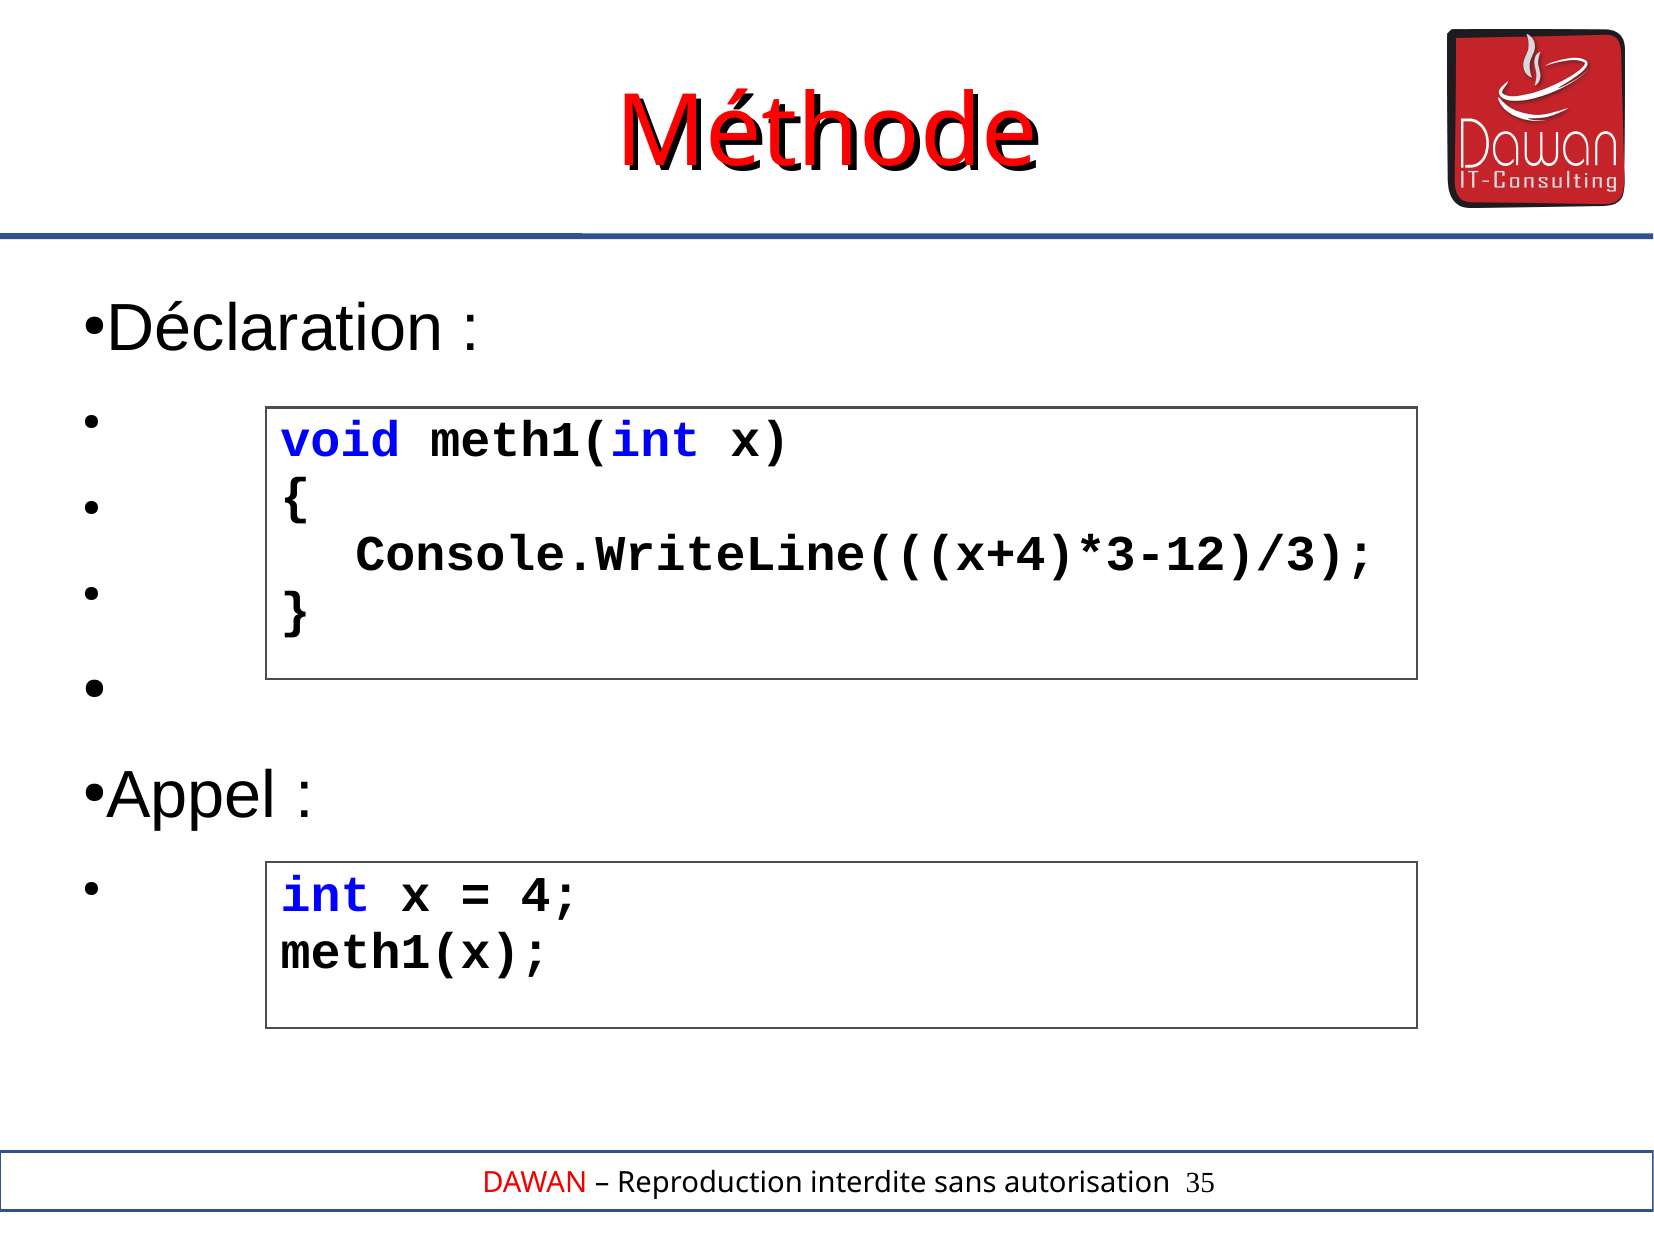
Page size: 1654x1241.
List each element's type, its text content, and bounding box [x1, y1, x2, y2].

text_box Méthode [88, 50, 1565, 182]
text_box [1185, 1163, 1565, 1228]
list Déclaration : Appel : [82, 290, 1571, 1094]
text_box void meth1(int x) { Console.WriteLine(((x+4)*3-12)/3); } [265, 407, 1418, 680]
text_box int x = 4; meth1(x); [265, 862, 1418, 1028]
